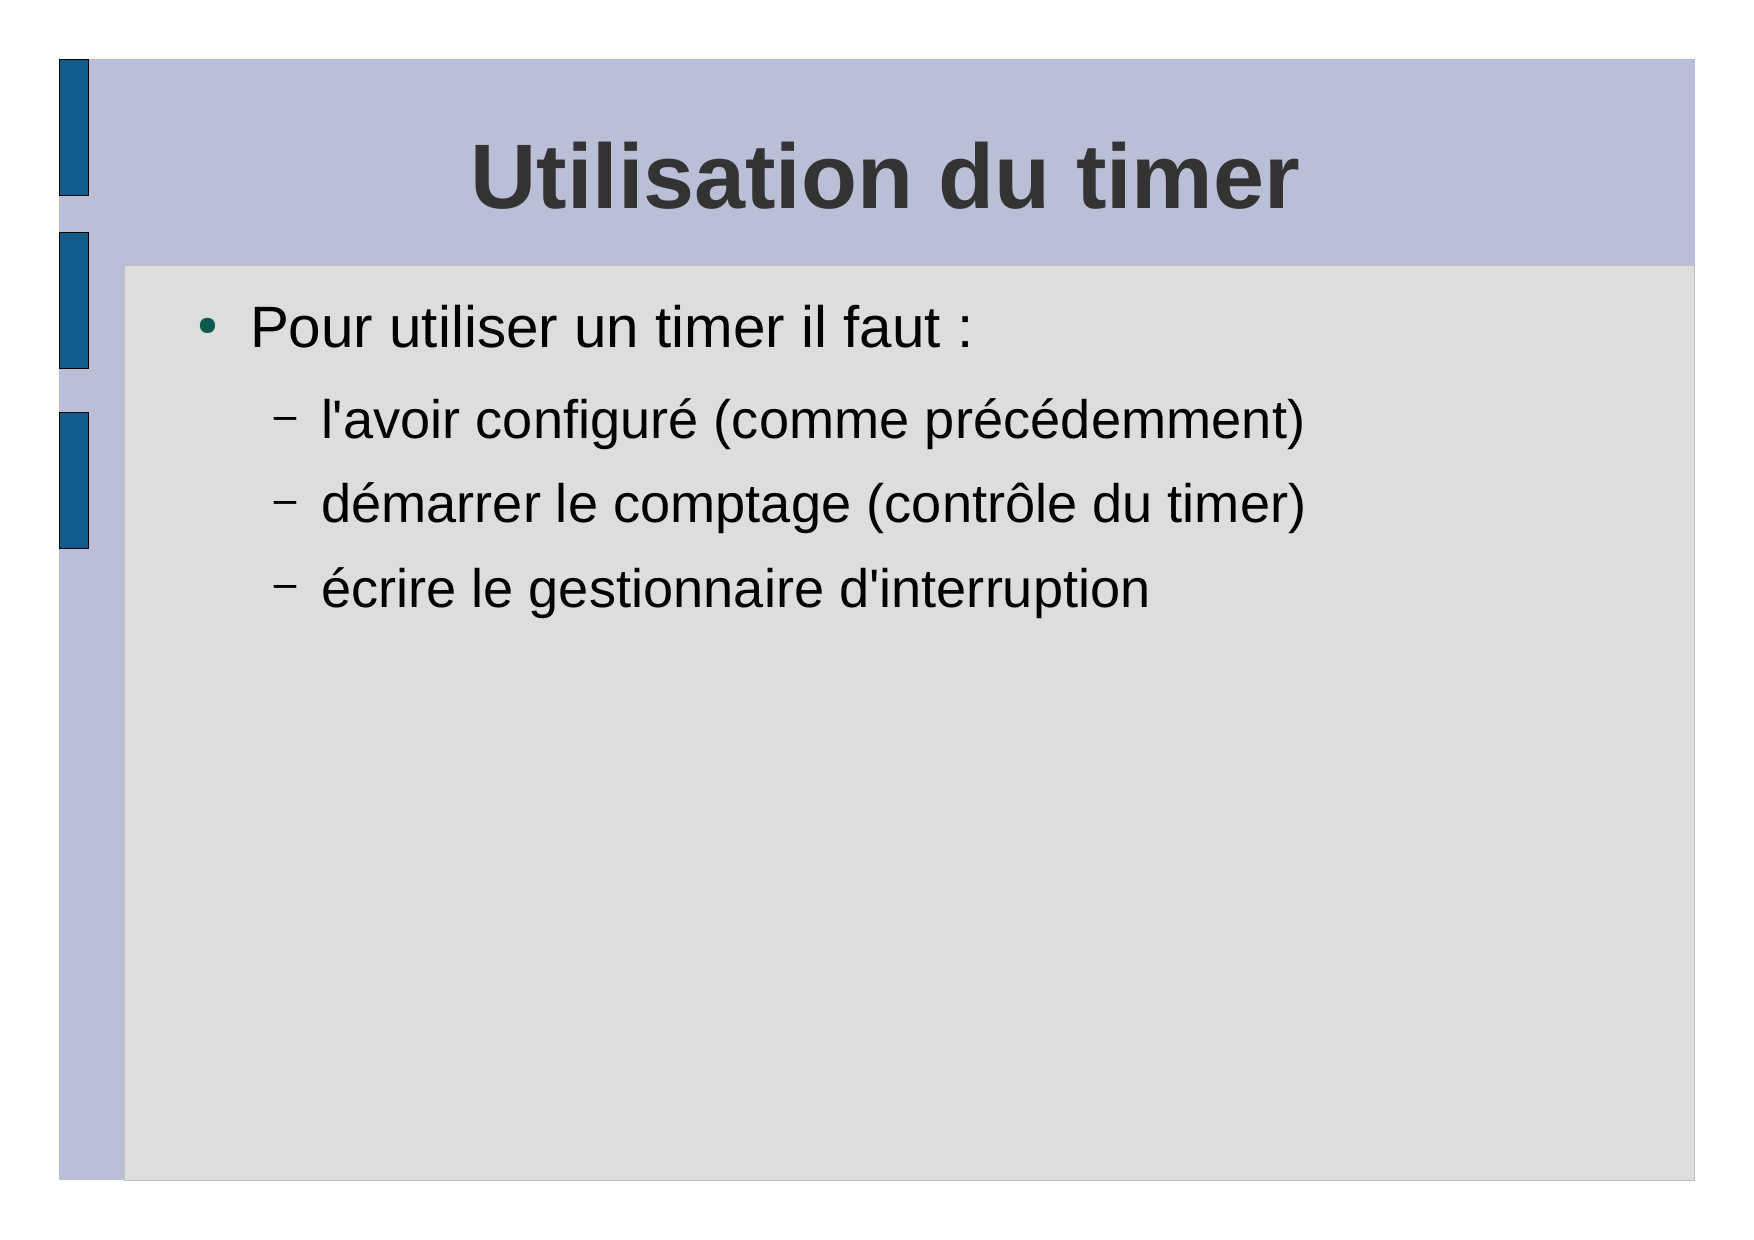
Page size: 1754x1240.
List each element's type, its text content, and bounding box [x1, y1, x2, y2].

list Pour utiliser un timer il faut : l'avoir configuré (comme précédemment) démarrer le comptage (contrôle du timer) écrire le gestionnaire d'interruption [179, 295, 1577, 1093]
title Utilisation du timer [118, 88, 1654, 266]
